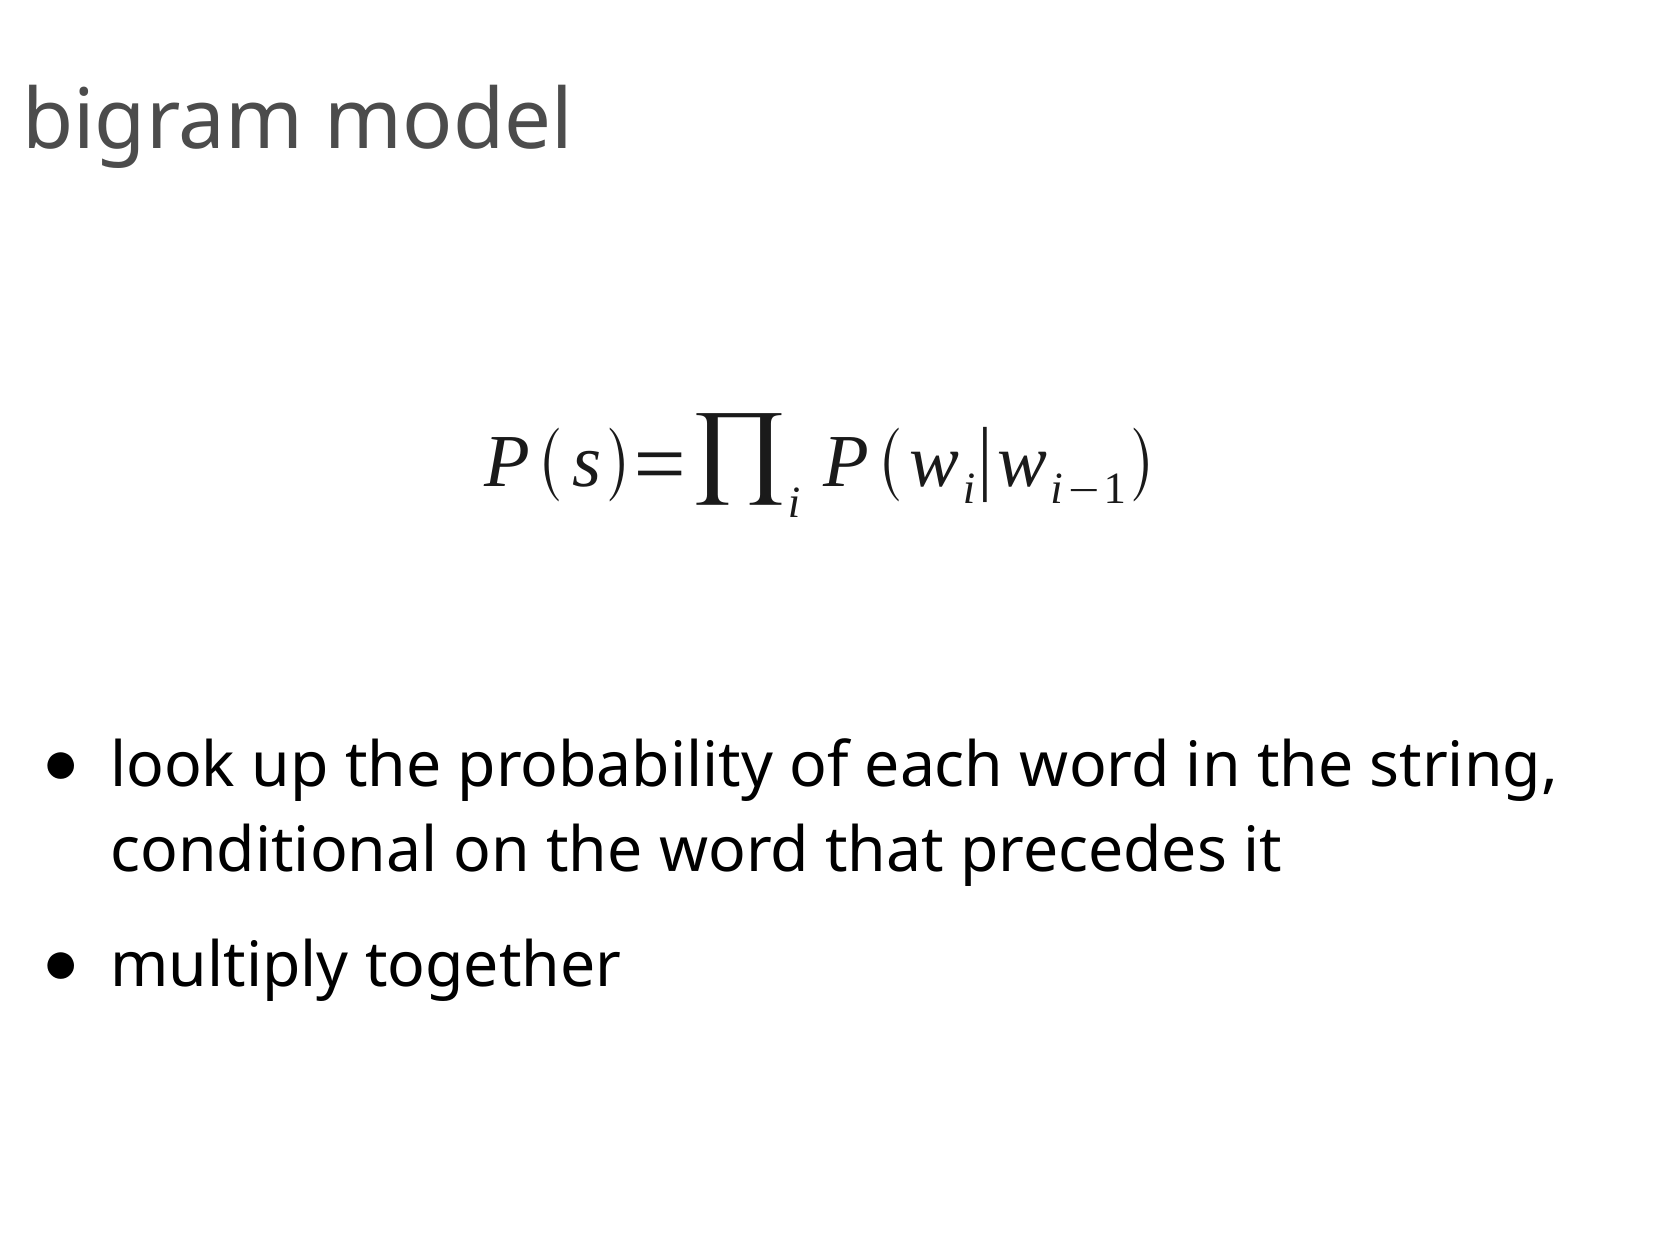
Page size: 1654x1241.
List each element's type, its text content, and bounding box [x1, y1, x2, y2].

title bigram model [22, 26, 1654, 205]
list look up the probability of each word in the string, conditional on the word that precedes it multiply together [25, 566, 1654, 1158]
chart [472, 407, 1159, 527]
